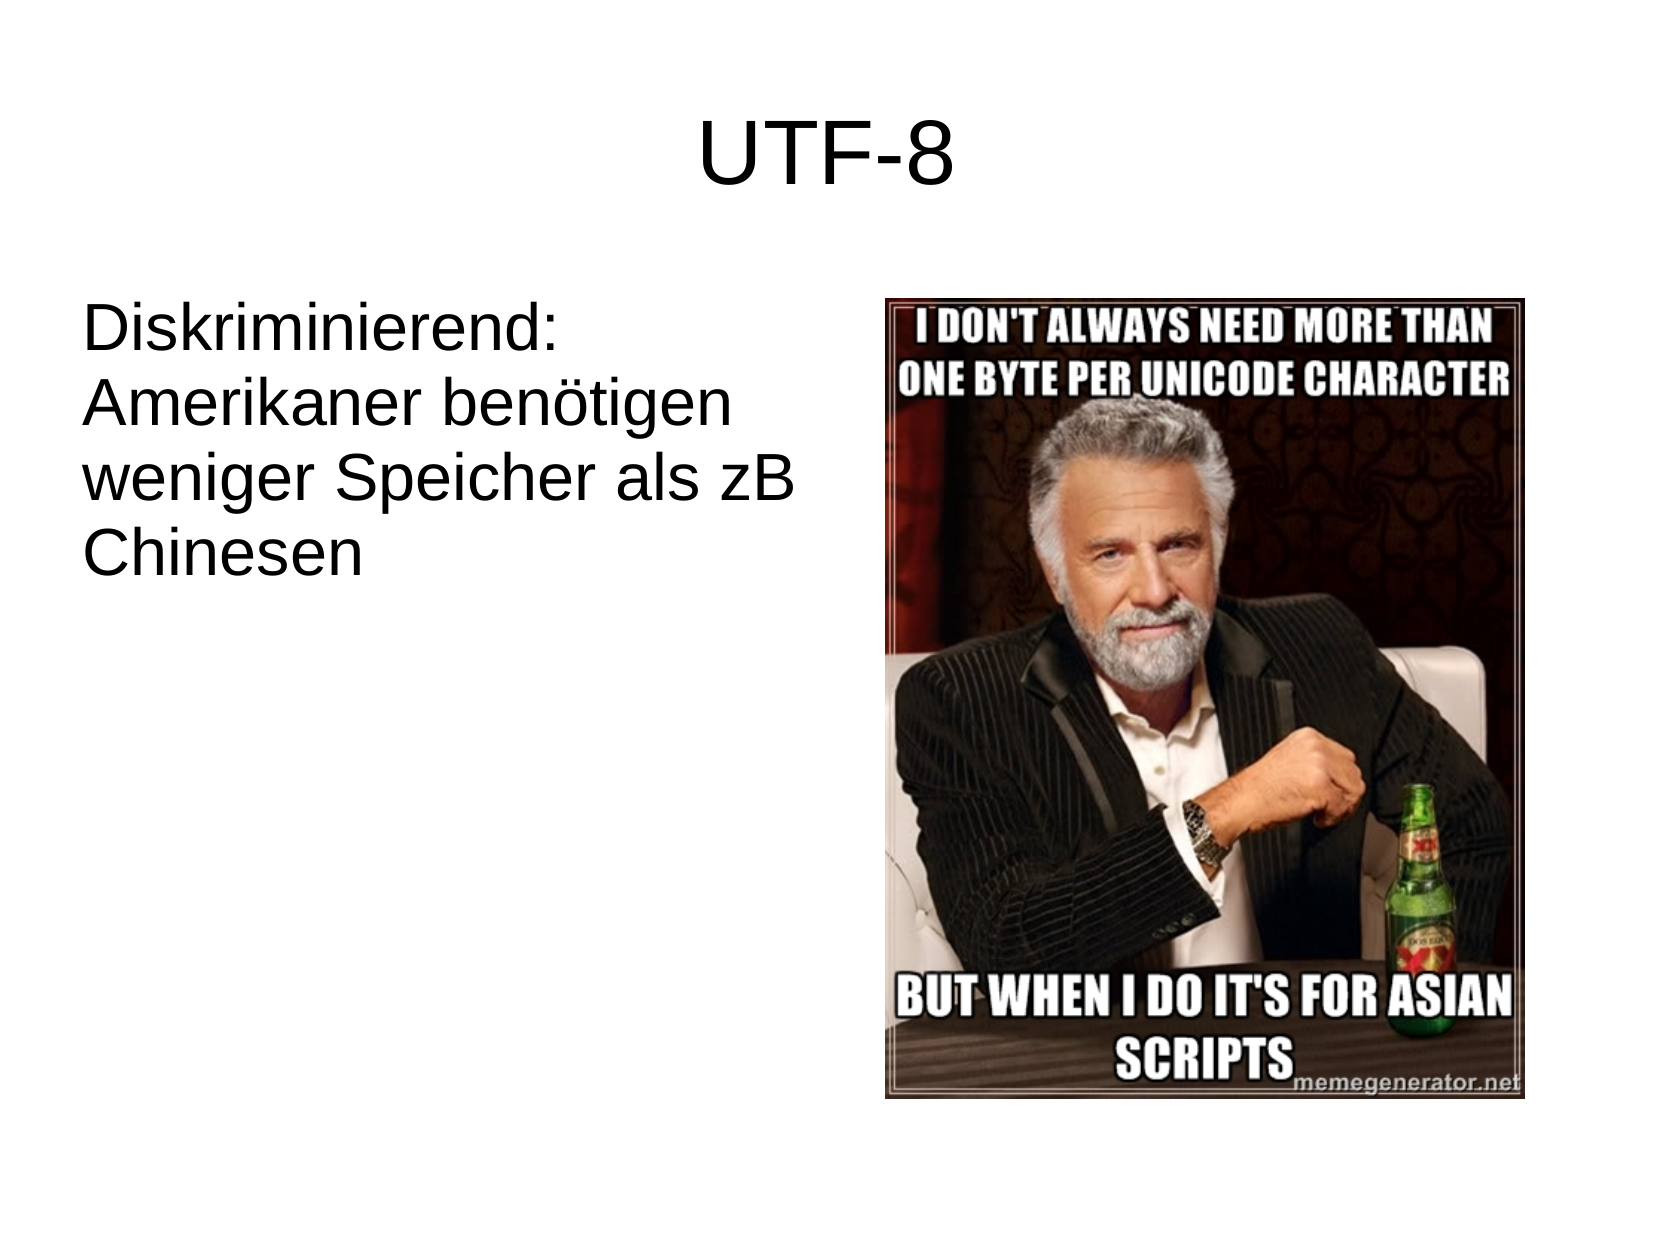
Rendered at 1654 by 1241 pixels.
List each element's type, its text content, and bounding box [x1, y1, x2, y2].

title UTF-8 [82, 49, 1571, 257]
picture [885, 298, 1525, 1099]
list Diskriminierend: Amerikaner benötigen weniger Speicher als zB Chinesen [82, 290, 886, 1010]
